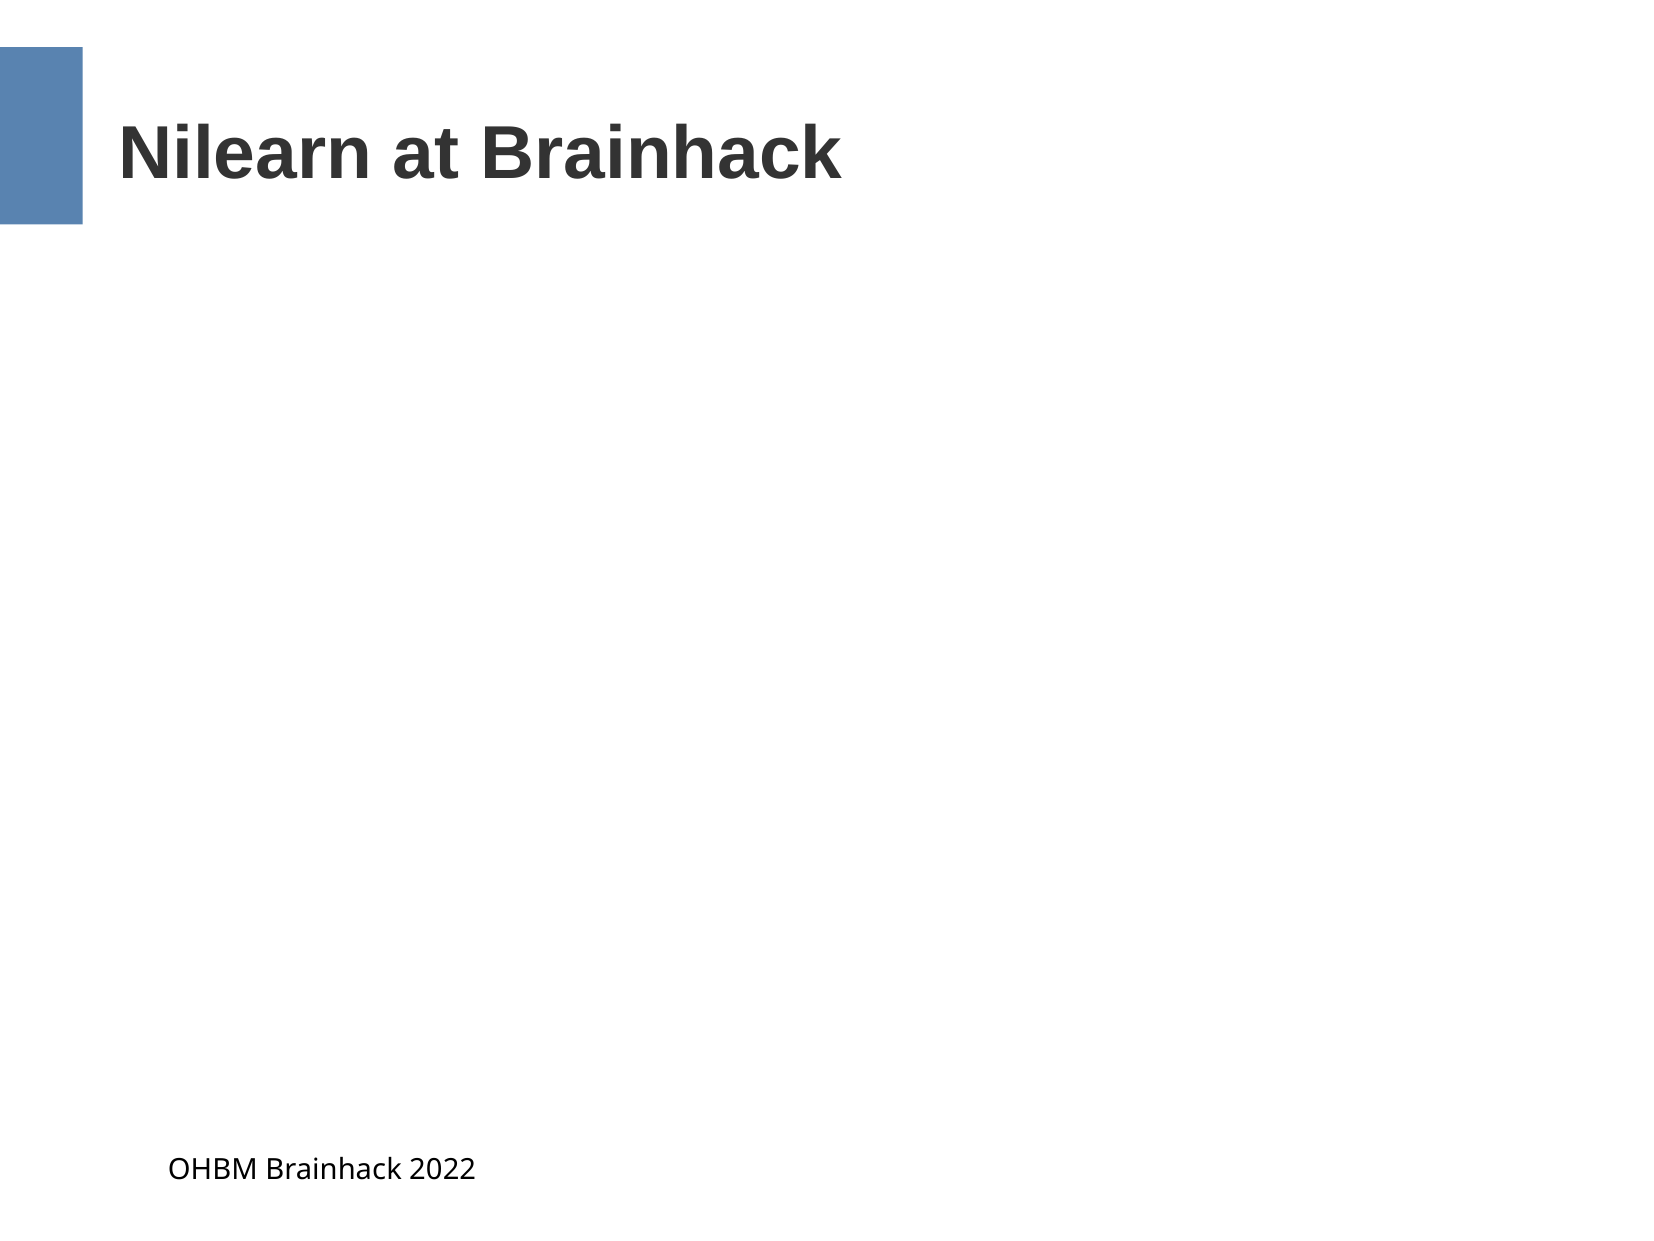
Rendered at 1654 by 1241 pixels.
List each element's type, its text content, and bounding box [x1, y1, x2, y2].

title Nilearn at Brainhack [118, 49, 1571, 257]
